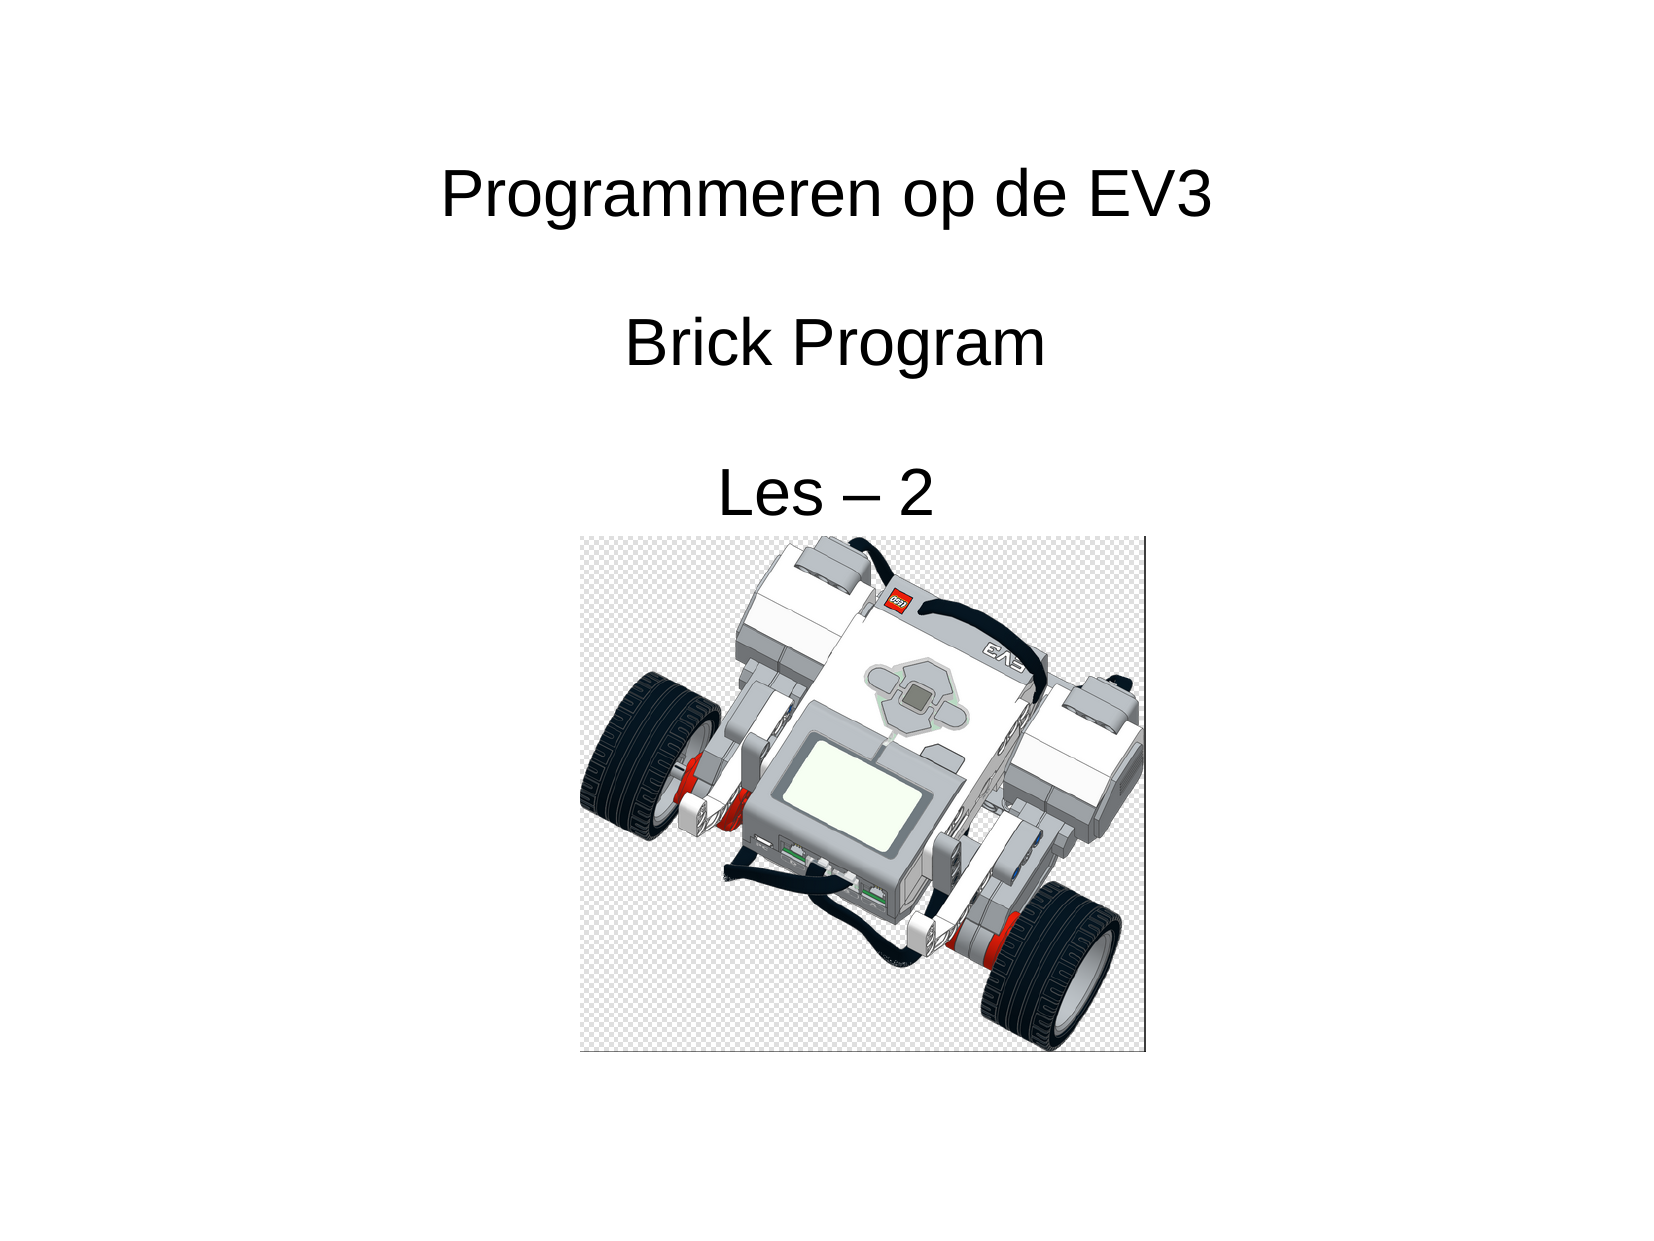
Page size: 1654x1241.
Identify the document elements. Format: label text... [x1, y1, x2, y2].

picture [580, 536, 1146, 1052]
subtitle Programmeren op de EV3 Brick Program Les – 2 [82, 49, 1571, 1010]
